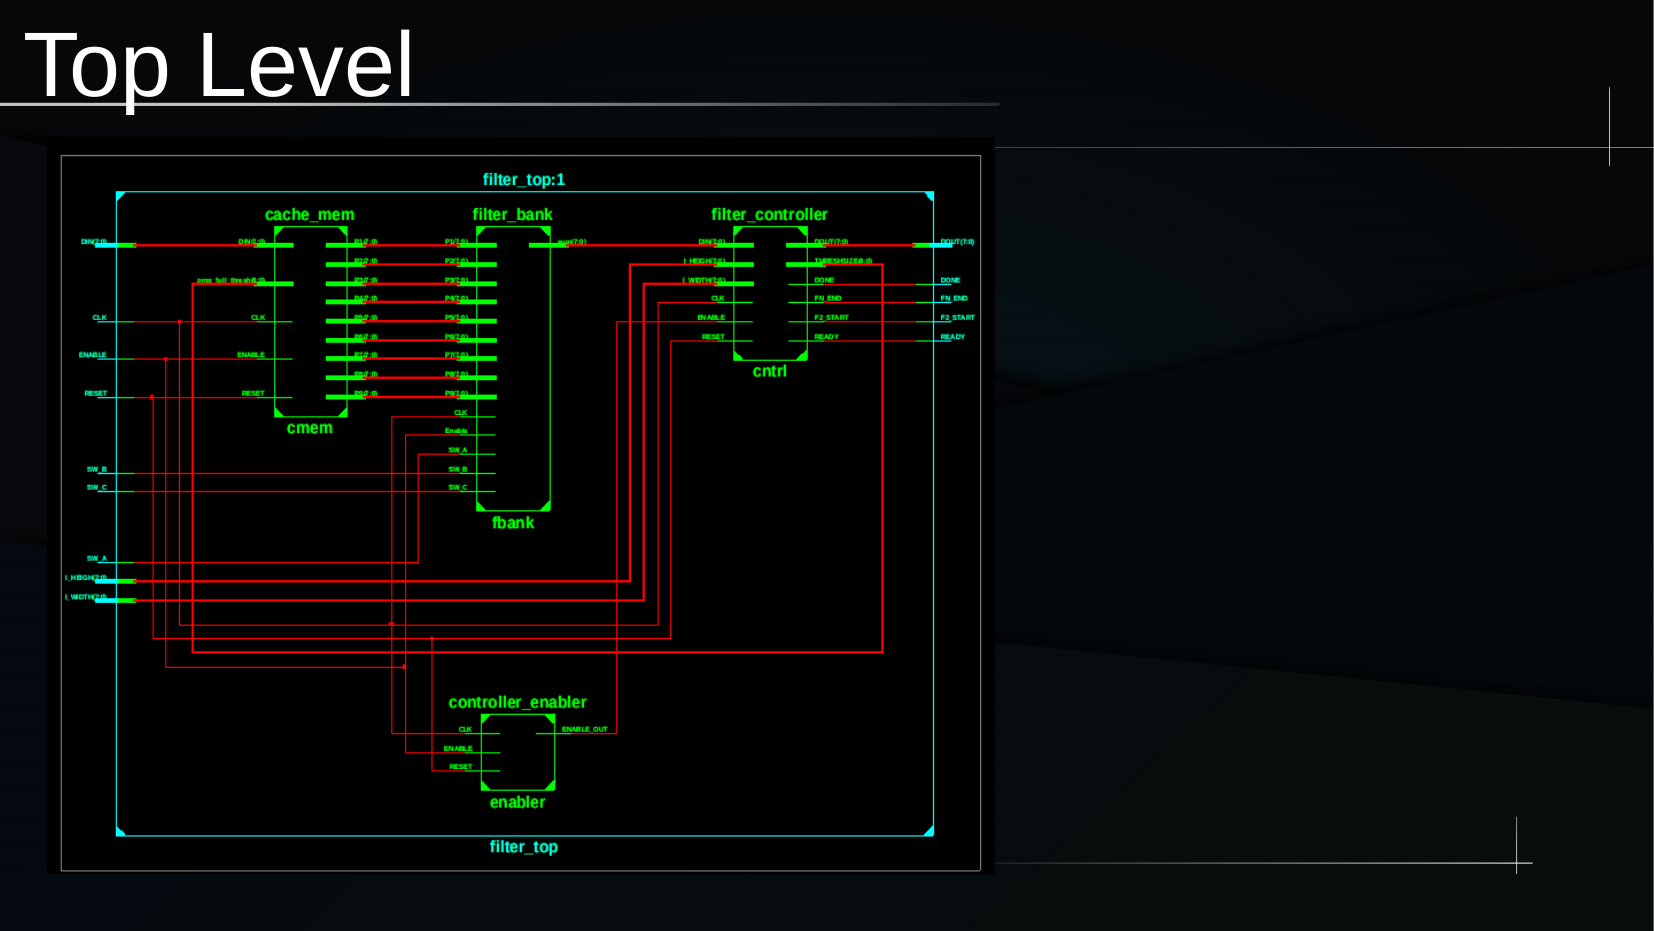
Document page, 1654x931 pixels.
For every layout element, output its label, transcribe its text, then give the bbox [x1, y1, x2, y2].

title Top Level [23, 11, 1589, 119]
picture [0, 0, 1654, 931]
